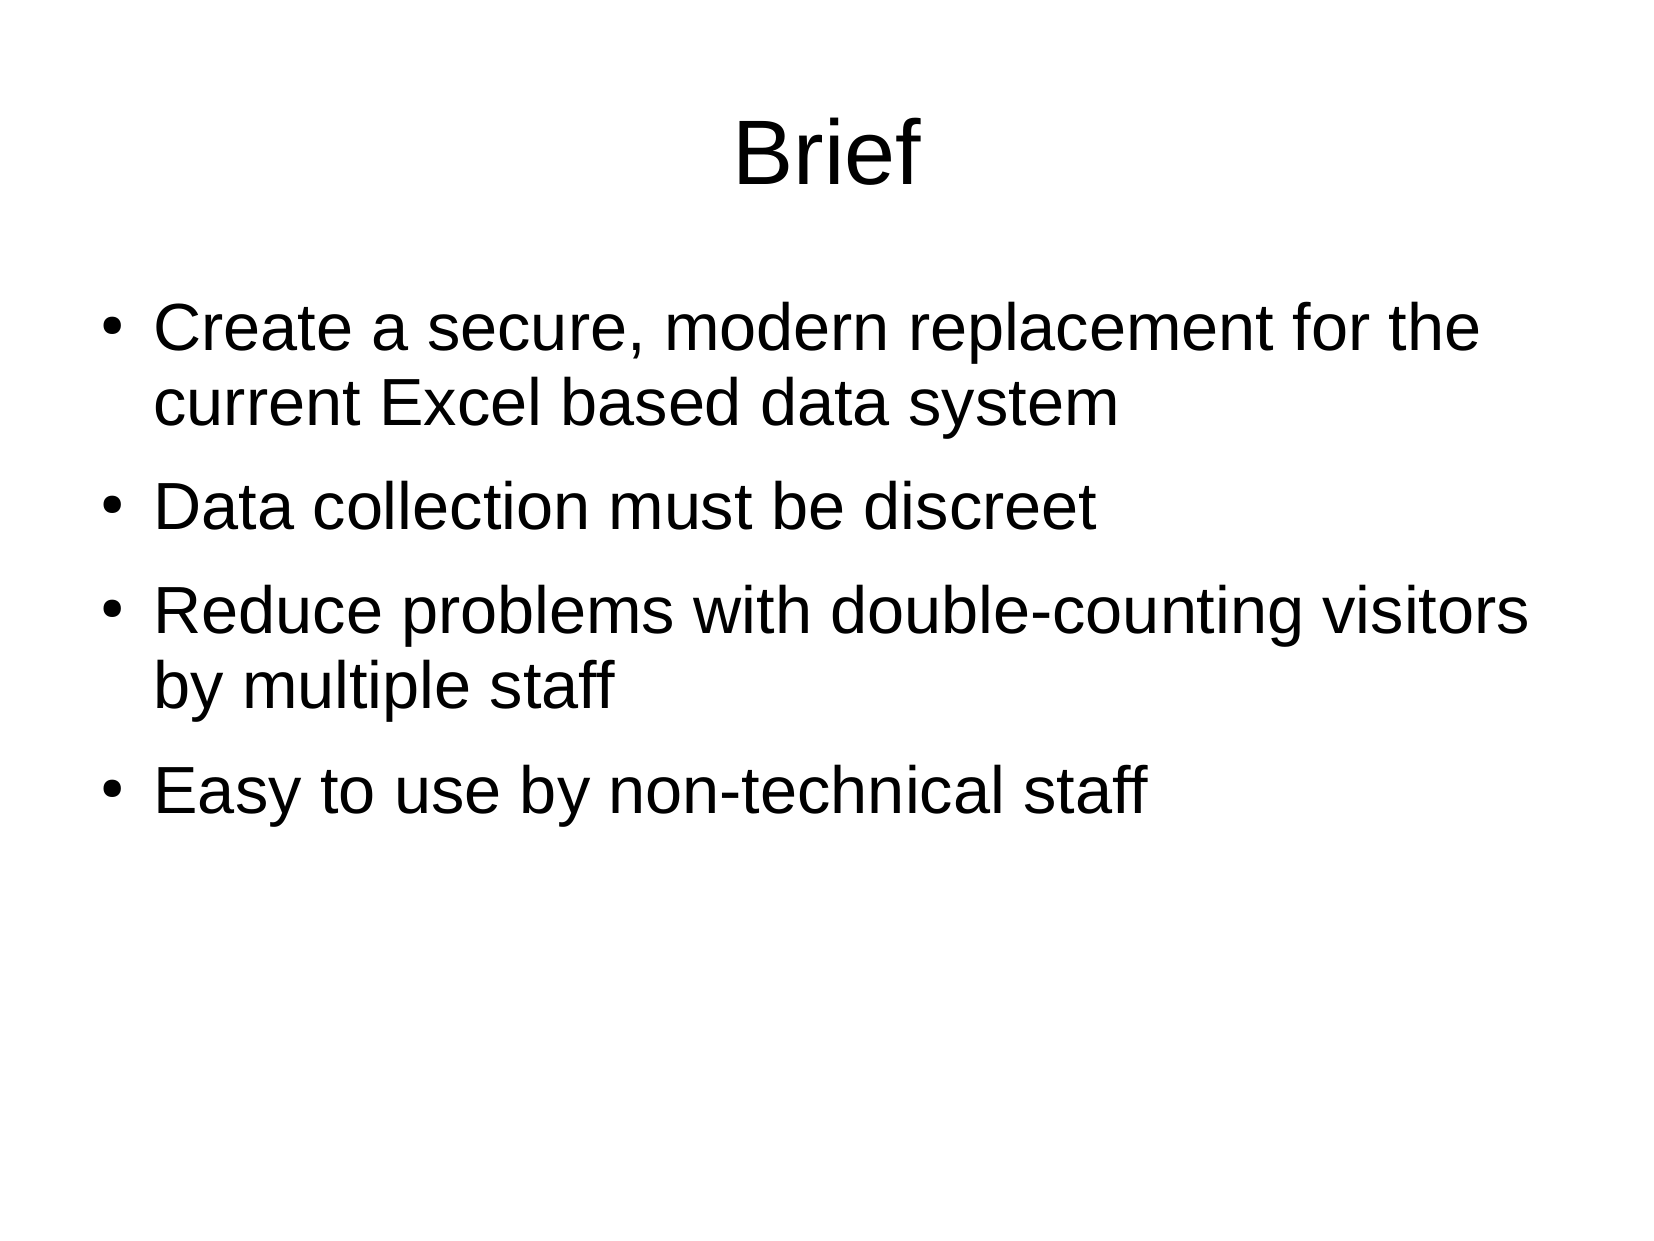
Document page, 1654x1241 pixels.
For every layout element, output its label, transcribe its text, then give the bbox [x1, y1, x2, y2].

list Create a secure, modern replacement for the current Excel based data system Data collection must be discreet Reduce problems with double-counting visitors by multiple staff Easy to use by non-technical staff [82, 290, 1571, 1010]
title Brief [82, 49, 1571, 257]
